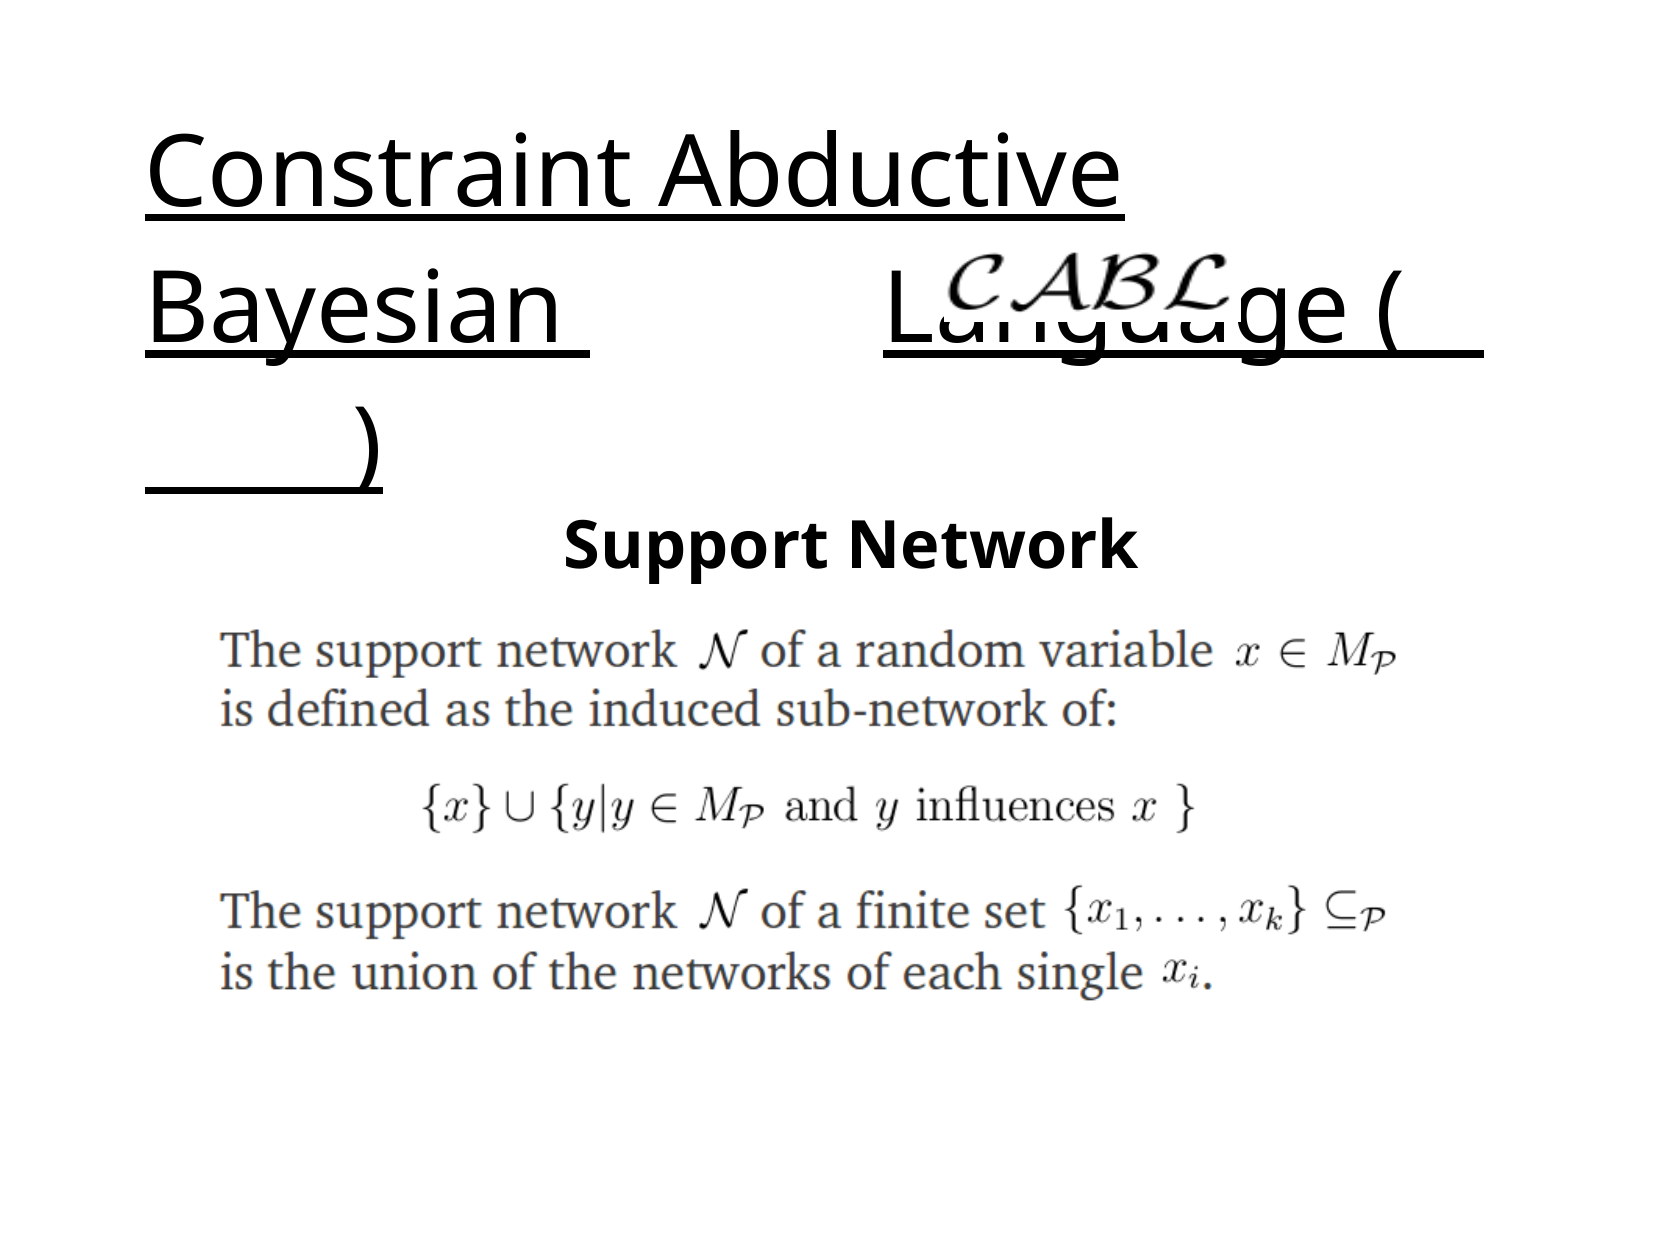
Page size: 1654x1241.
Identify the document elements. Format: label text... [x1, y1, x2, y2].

picture [944, 236, 1241, 322]
text_box Support Network [549, 490, 1211, 598]
picture [206, 608, 1441, 748]
picture [401, 751, 1241, 857]
picture [206, 867, 1393, 1010]
text_box Constraint Abductive Bayesian Language ( ) [129, 92, 1517, 348]
